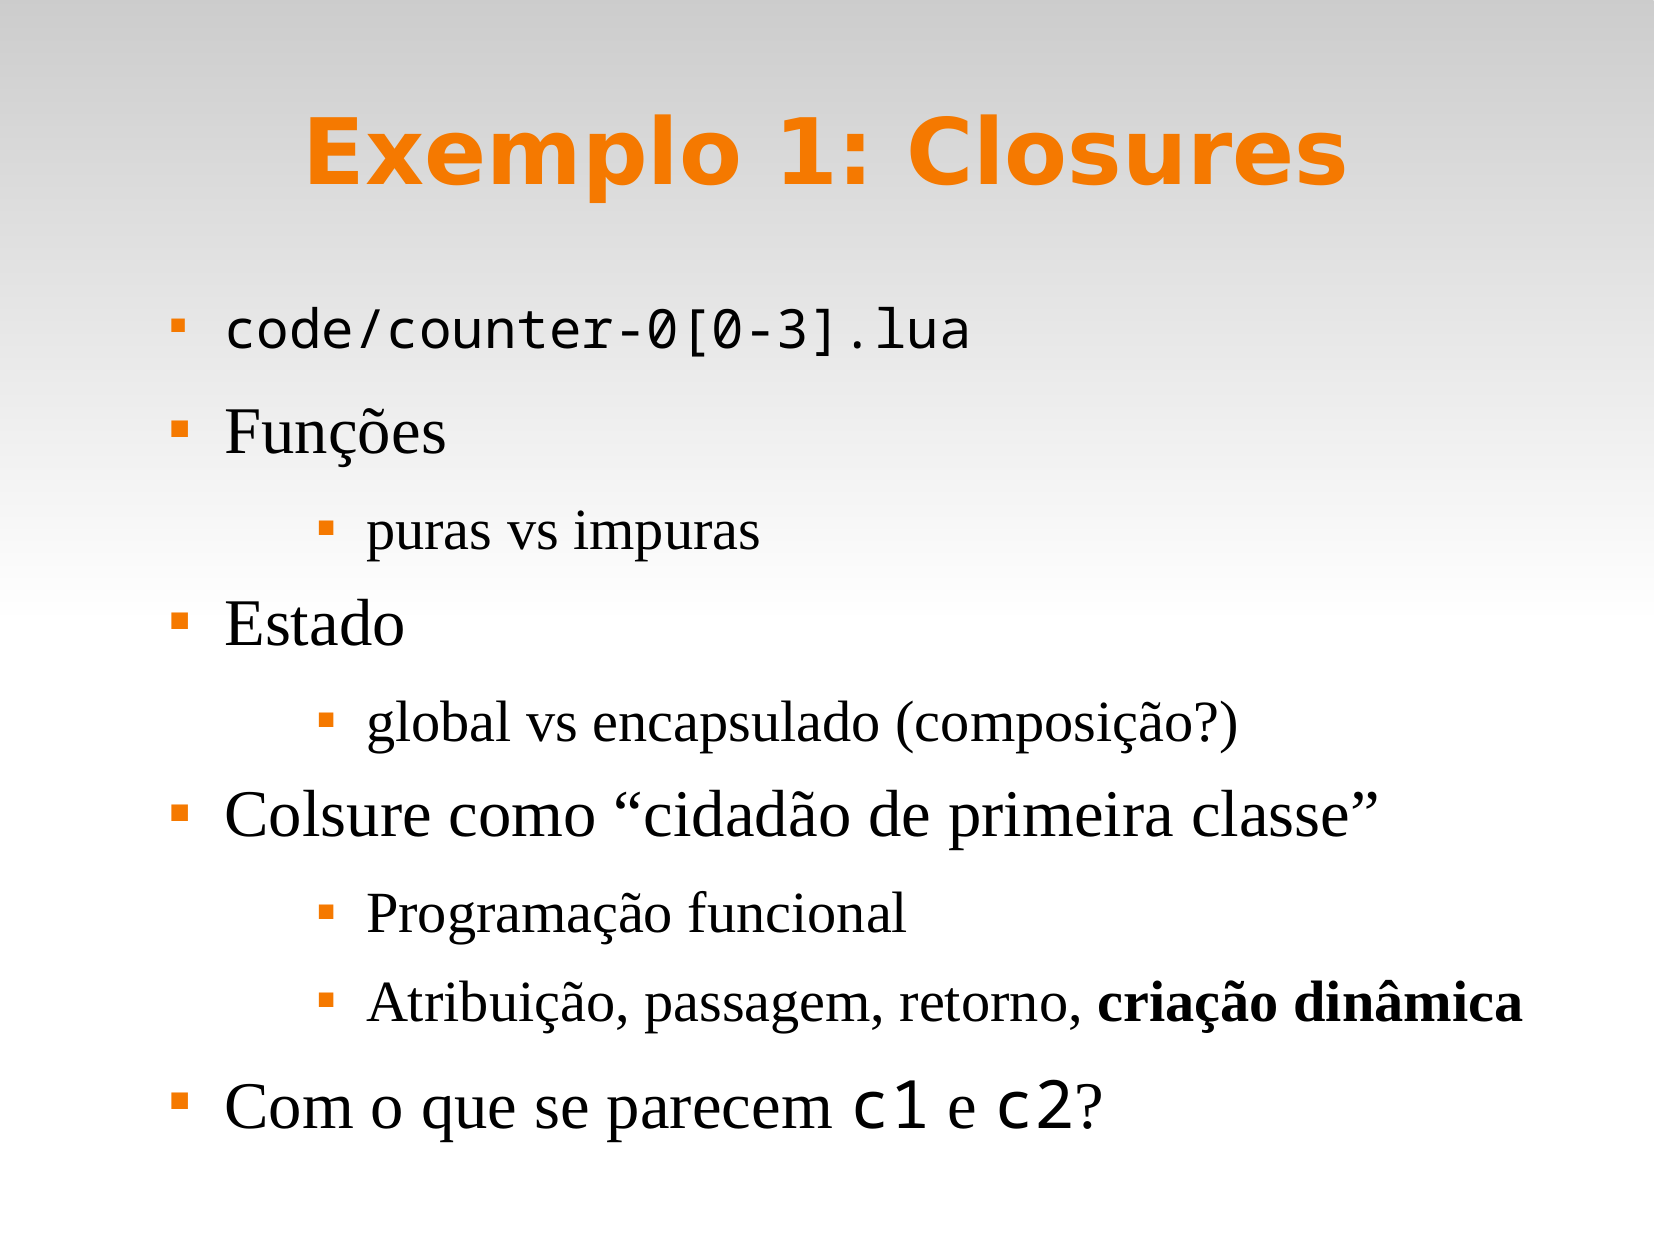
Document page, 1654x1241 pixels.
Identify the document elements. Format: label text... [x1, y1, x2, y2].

title Exemplo 1: Closures [82, 49, 1571, 257]
list code/counter-0[0-3].lua Funções puras vs impuras Estado global vs encapsulado (composição?) Colsure como “cidadão de primeira classe” Programação funcional Atribuição, passagem, retorno, criação dinâmica Com o que se parecem c1 e c2? [82, 290, 1571, 1176]
